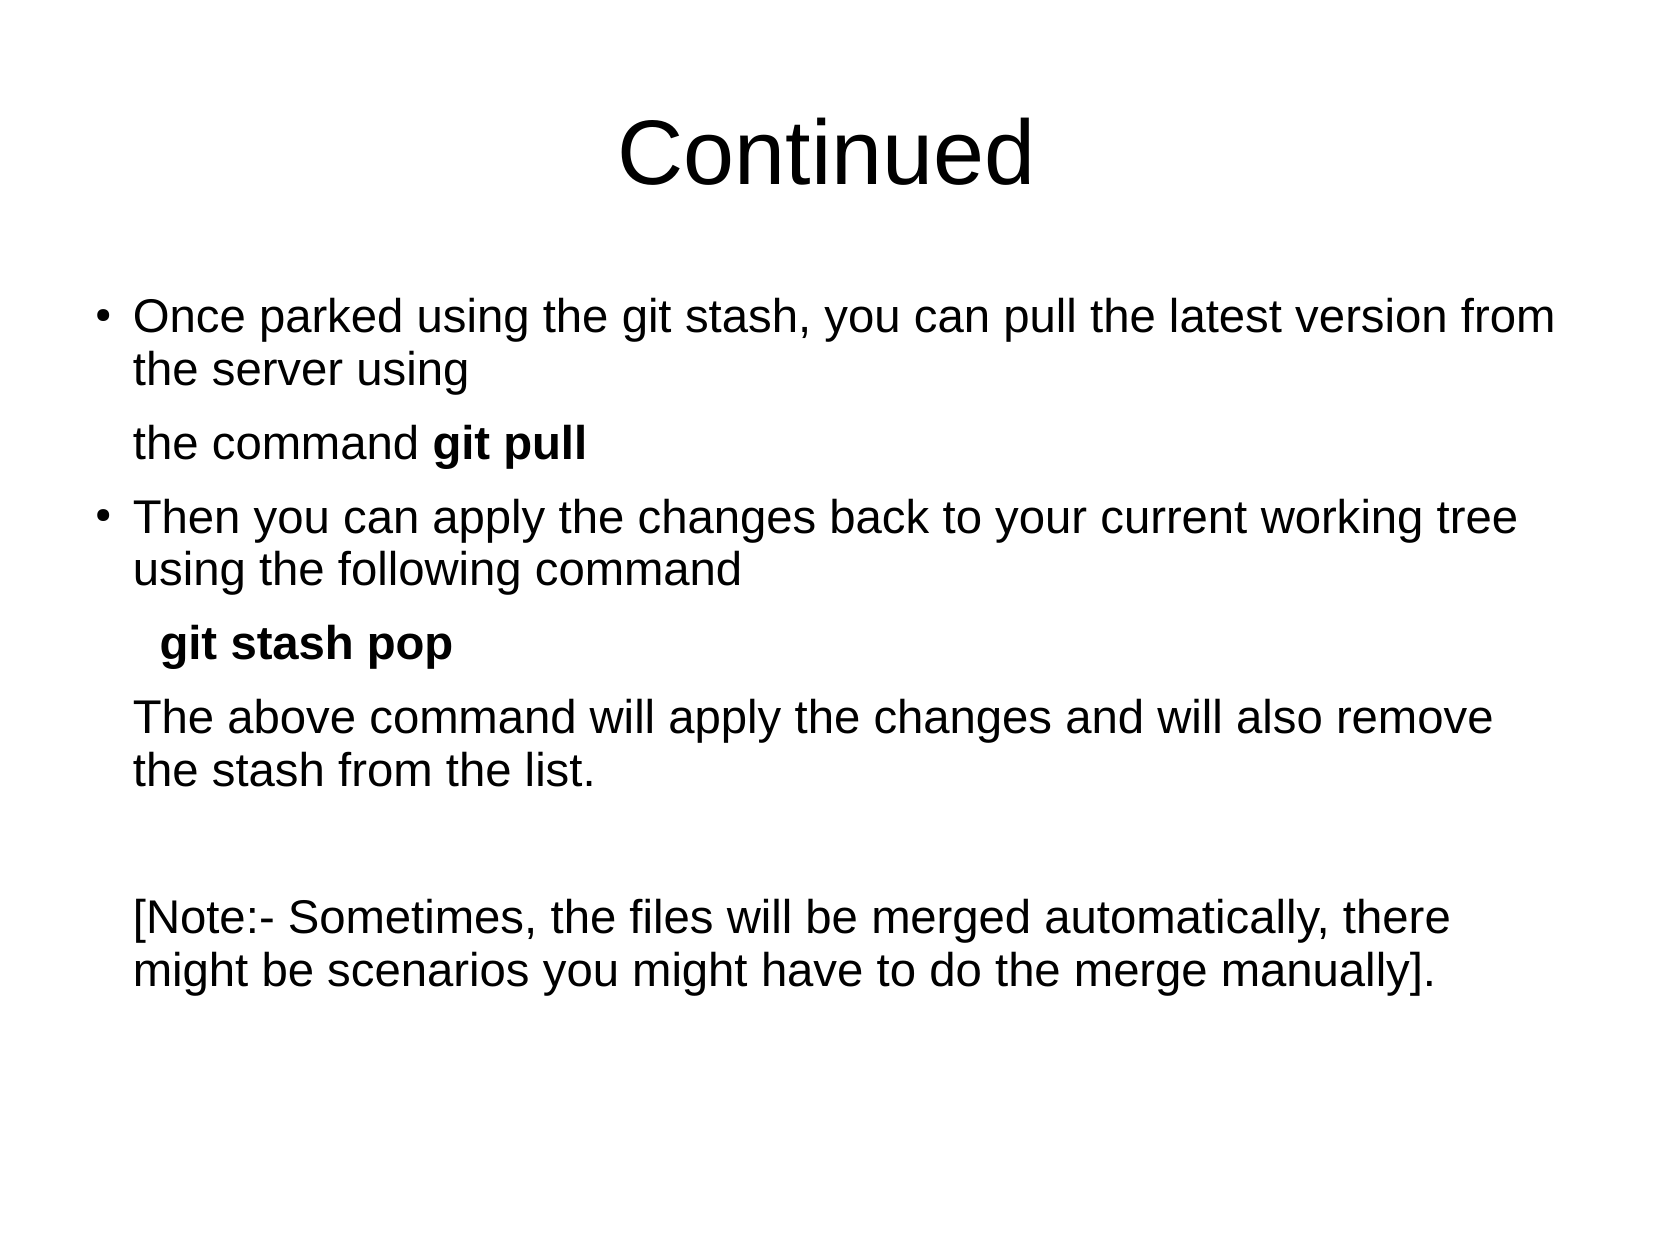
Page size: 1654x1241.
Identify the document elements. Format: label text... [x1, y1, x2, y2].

title Continued [82, 49, 1571, 257]
list Once parked using the git stash, you can pull the latest version from the server using the command git pull Then you can apply the changes back to your current working tree using the following command git stash pop The above command will apply the changes and will also remove the stash from the list. [Note:- Sometimes, the files will be merged automatically, there might be scenarios you might have to do the merge manually]. [82, 290, 1571, 1010]
